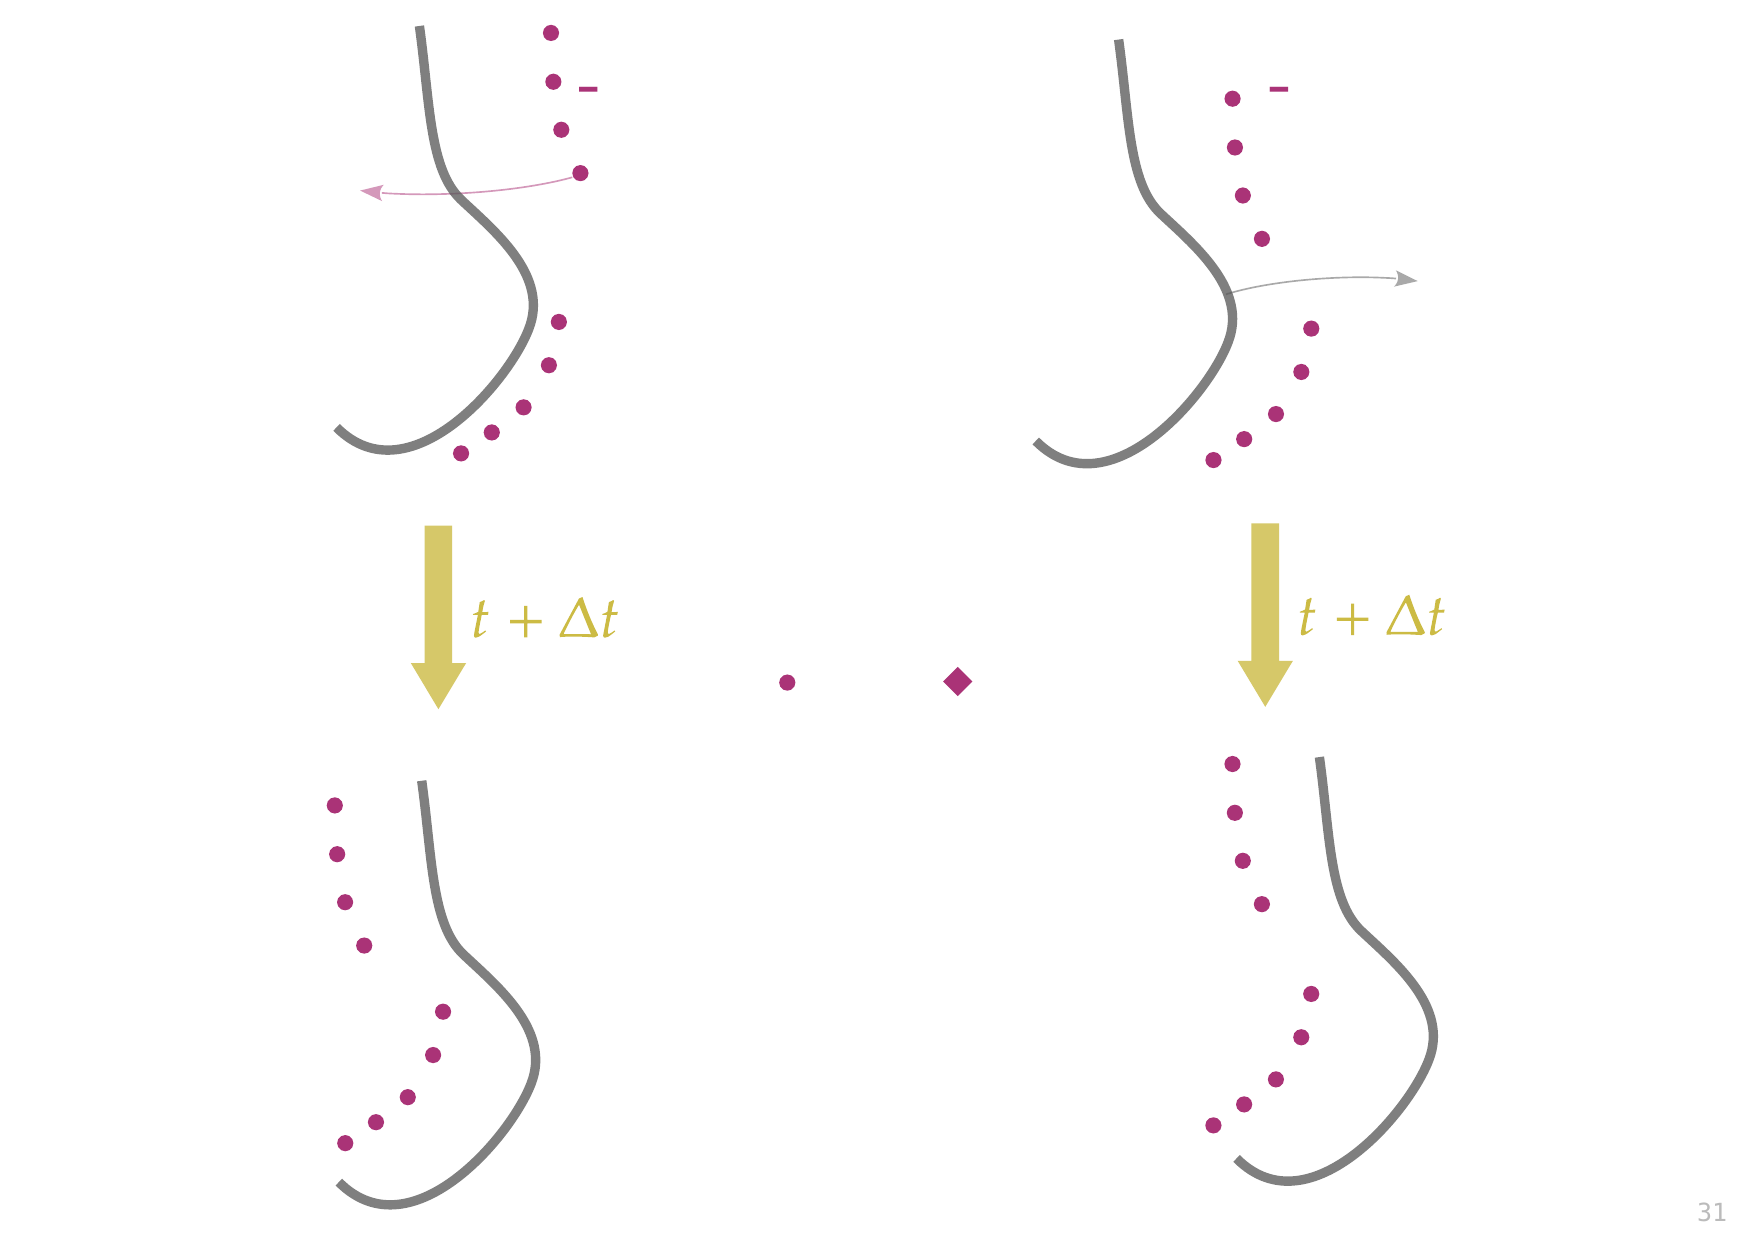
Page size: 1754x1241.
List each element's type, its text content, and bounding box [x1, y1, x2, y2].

text_box [1293, 363, 1310, 381]
text_box [1237, 523, 1293, 707]
text_box [425, 1046, 442, 1064]
text_box [367, 1114, 385, 1131]
text_box [326, 797, 343, 814]
text_box [779, 674, 796, 691]
text_box [1386, 594, 1425, 636]
text_box [510, 605, 542, 638]
text_box [1253, 896, 1271, 913]
text_box [1267, 1071, 1285, 1088]
text_box [1429, 597, 1445, 636]
text_box [1224, 90, 1241, 107]
text_box [515, 399, 532, 416]
text_box [1205, 451, 1222, 469]
text_box [559, 597, 598, 638]
text_box [542, 24, 560, 42]
text_box [329, 846, 346, 863]
text_box [1224, 755, 1241, 773]
text_box [553, 121, 570, 138]
text_box [1226, 139, 1244, 156]
text_box [545, 73, 562, 90]
text_box [356, 937, 373, 954]
text_box [1303, 985, 1320, 1003]
text_box [399, 1089, 416, 1106]
text_box [602, 600, 618, 638]
text_box [1253, 230, 1271, 247]
text_box [943, 666, 973, 697]
text_box [1293, 1029, 1310, 1046]
text_box [483, 424, 500, 441]
text_box [452, 445, 470, 462]
text_box [472, 600, 489, 638]
text_box [1303, 320, 1320, 337]
text_box [1299, 597, 1316, 636]
text_box – [562, 47, 615, 107]
text_box [1336, 603, 1369, 636]
text_box [1205, 1117, 1222, 1134]
text_box [337, 1135, 354, 1152]
text_box [1226, 804, 1243, 821]
text_box [550, 313, 567, 331]
text_box [410, 525, 467, 710]
text_box [434, 1003, 452, 1020]
text_box [540, 357, 558, 374]
text_box [572, 165, 589, 182]
text_box [1234, 187, 1251, 204]
text_box [337, 894, 354, 911]
text_box [1236, 1096, 1253, 1113]
text_box [1234, 852, 1251, 869]
text_box [1236, 430, 1253, 448]
text_box – [1253, 47, 1306, 107]
text_box [1267, 405, 1285, 423]
